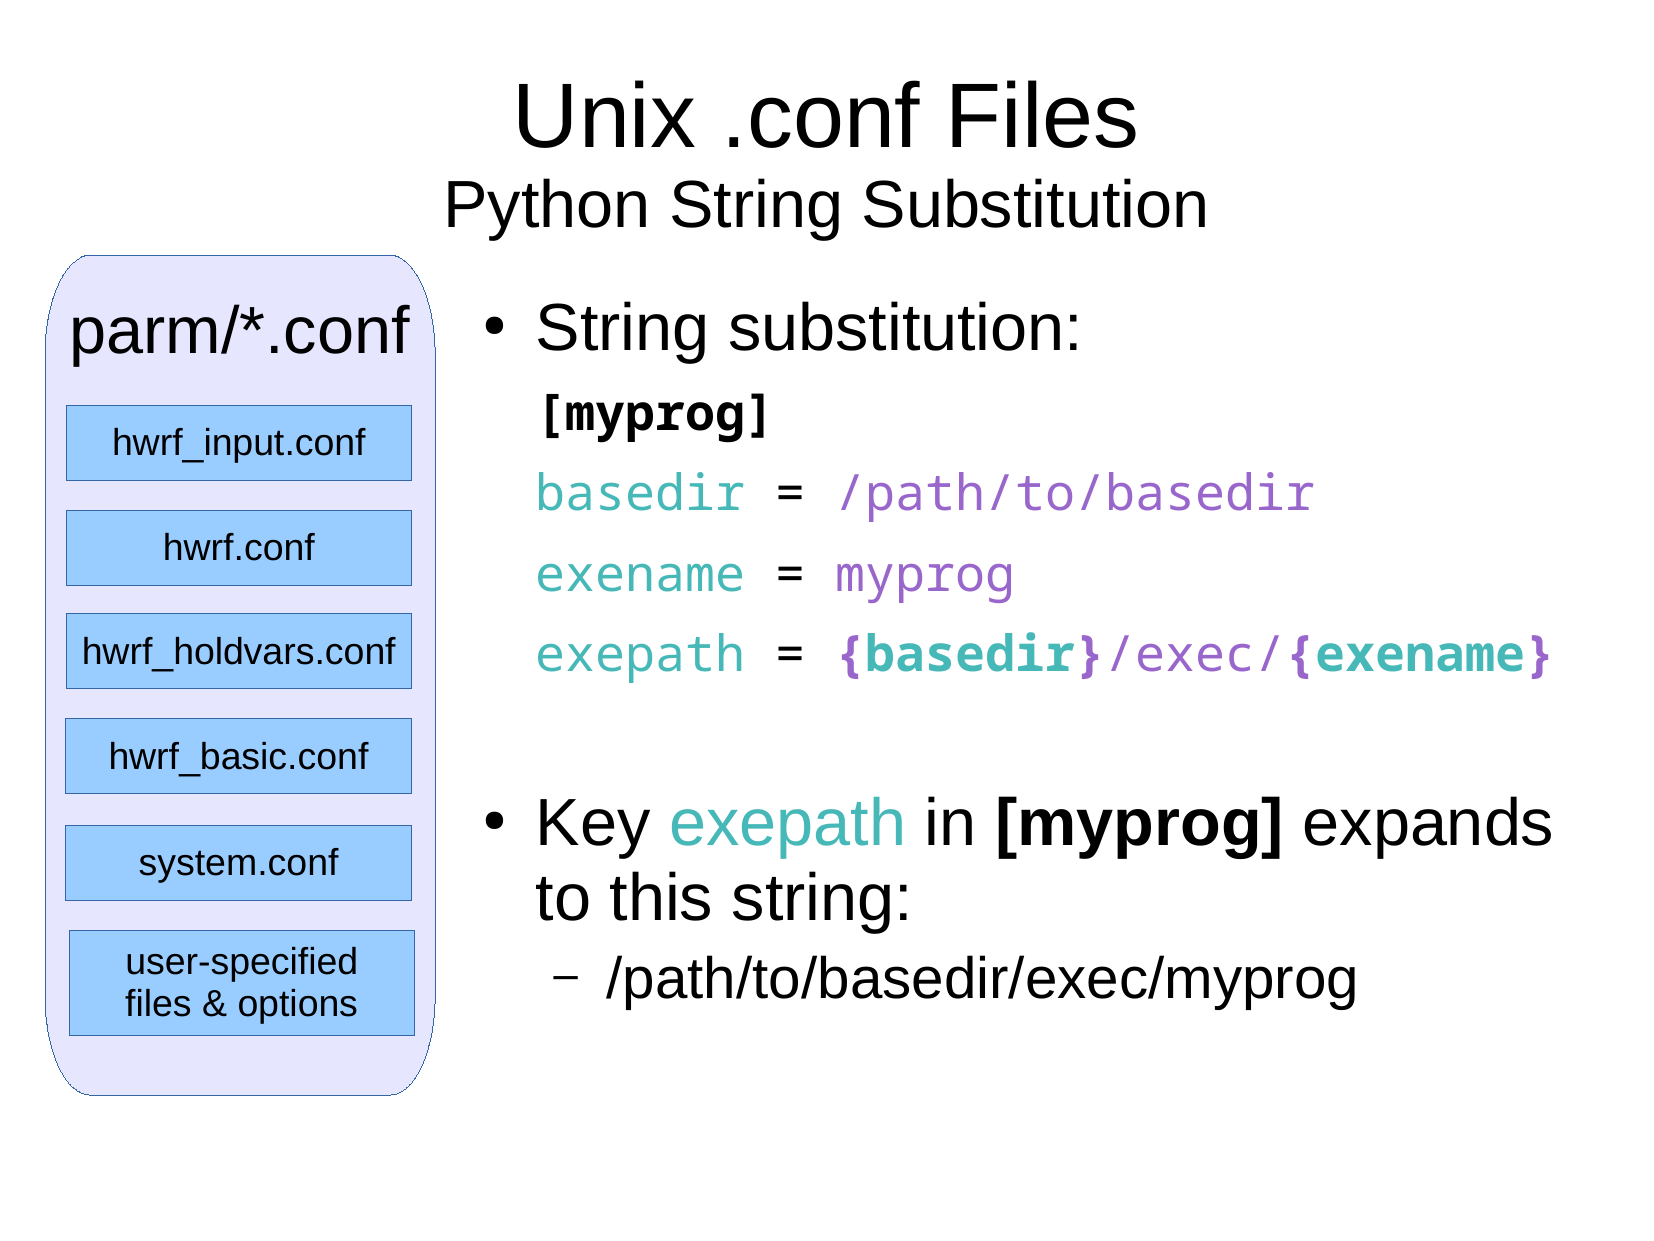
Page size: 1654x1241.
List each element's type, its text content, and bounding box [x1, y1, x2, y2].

text_box system.conf [65, 825, 412, 901]
text_box hwrf_holdvars.conf [66, 613, 412, 689]
text_box hwrf_basic.conf [65, 718, 412, 794]
title Unix .conf Files Python String Substitution [82, 49, 1571, 257]
text_box user-specified files & options [69, 930, 415, 1036]
text_box hwrf_input.conf [66, 405, 412, 481]
text_box hwrf.conf [66, 510, 412, 586]
text_box parm/*.conf [45, 255, 436, 1096]
list String substitution: [myprog] basedir = /path/to/basedir exename = myprog exepath = {basedir}/exec/{exename} Key exepath in [myprog] expands to this string: /path/to/basedir/exec/myprog [465, 290, 1606, 1171]
